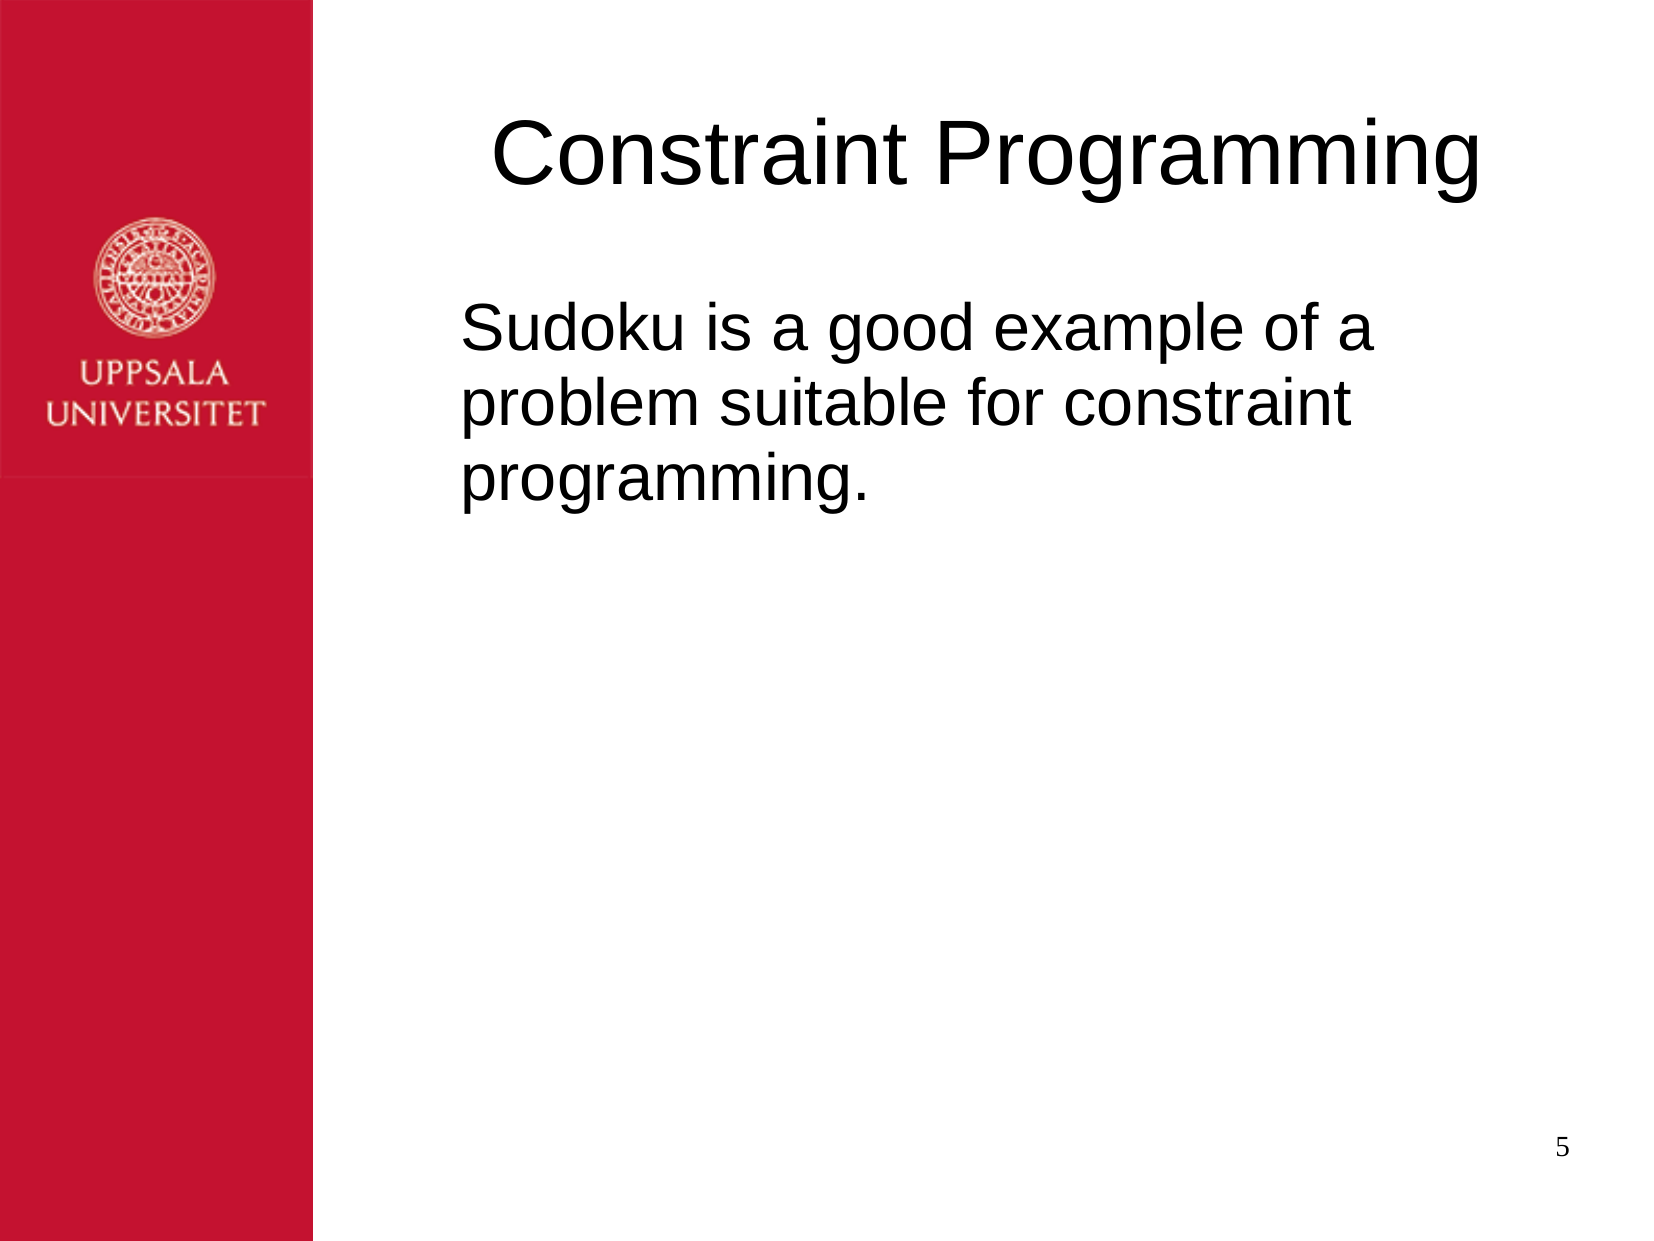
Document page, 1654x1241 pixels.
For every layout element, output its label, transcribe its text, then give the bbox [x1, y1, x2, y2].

title Constraint Programming [405, 49, 1571, 257]
list Sudoku is a good example of a problem suitable for constraint programming. [390, 290, 1571, 1010]
picture [0, 0, 235, 800]
